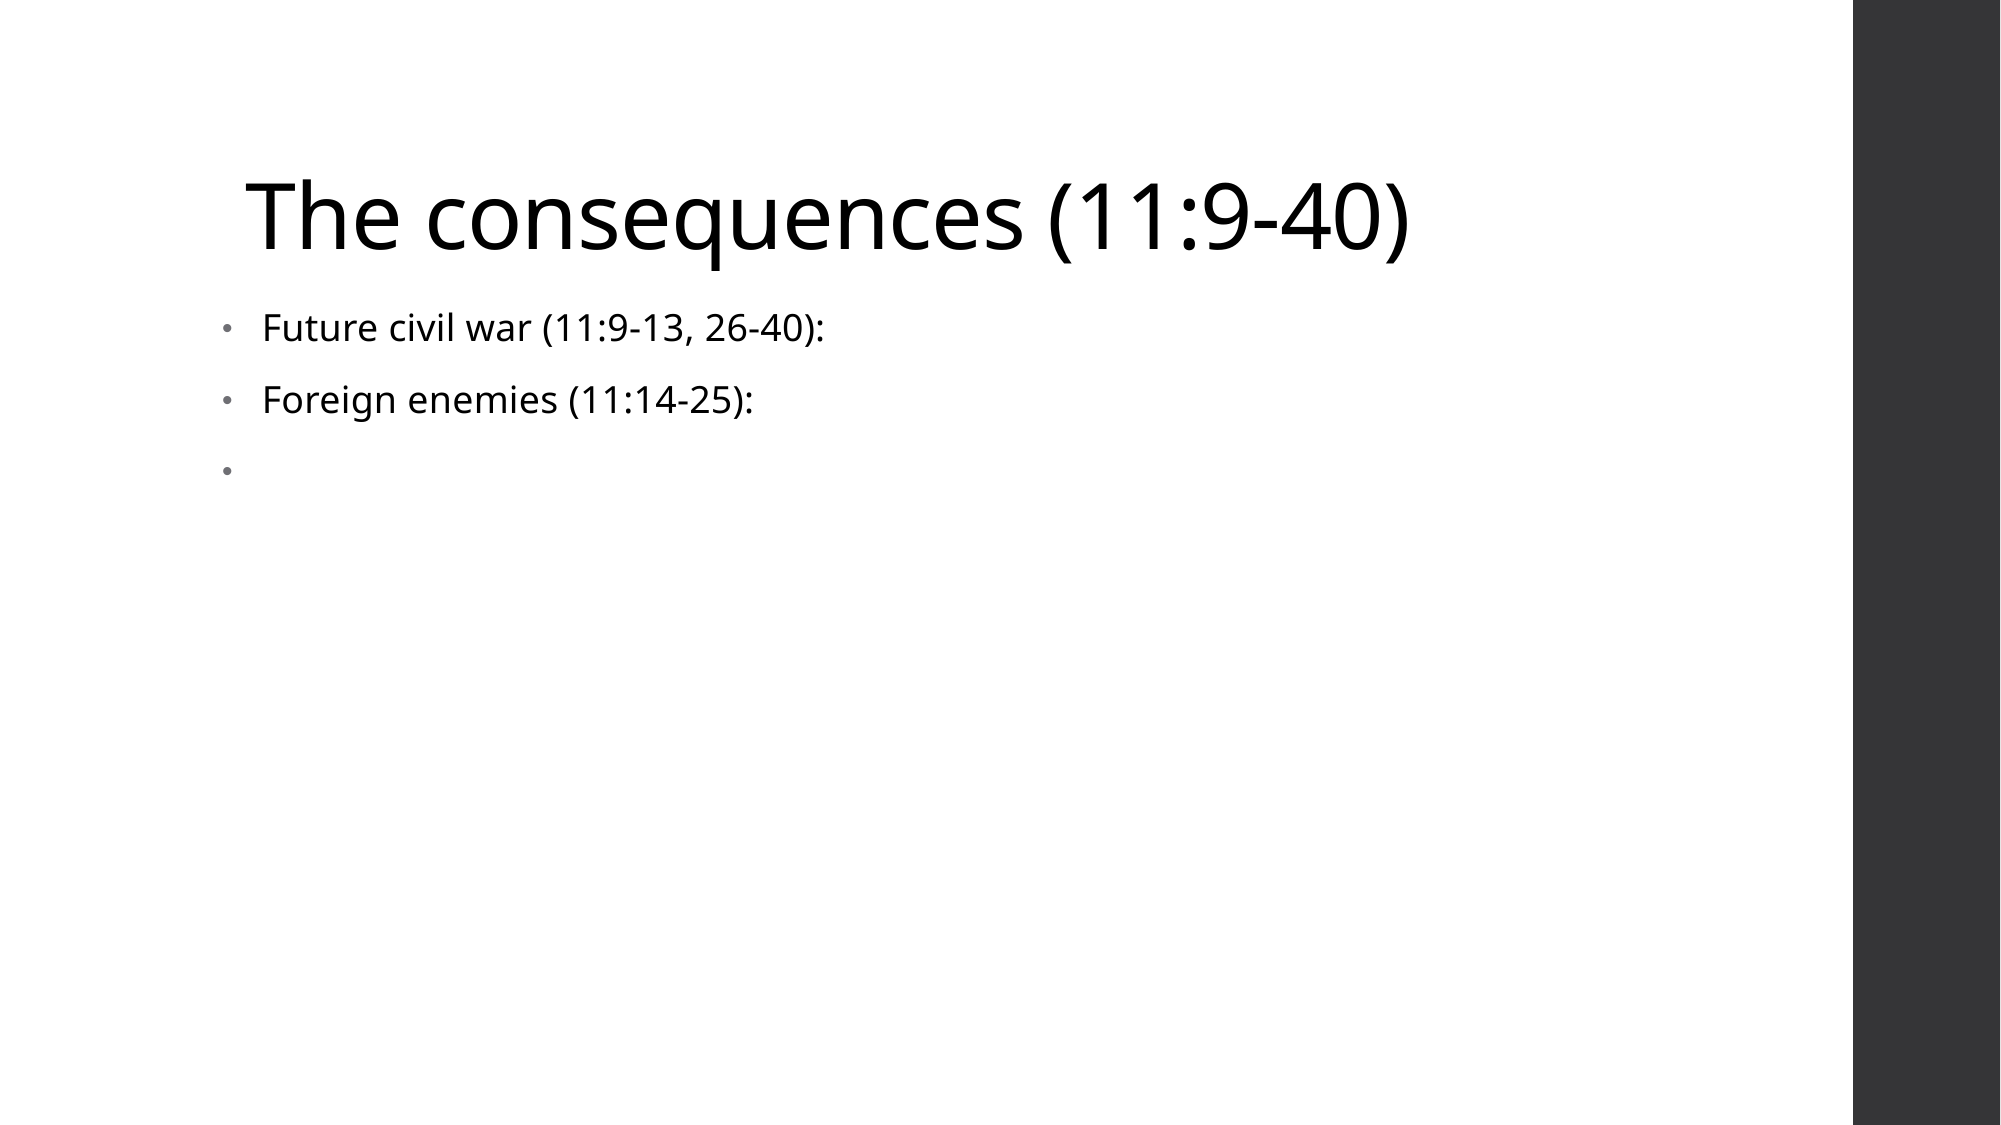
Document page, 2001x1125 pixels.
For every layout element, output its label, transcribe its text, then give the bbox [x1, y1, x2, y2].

title The consequences (11:9-40) [206, 60, 1797, 278]
list Future civil war (11:9-13, 26-40): Foreign enemies (11:14-25): [206, 299, 1617, 1014]
